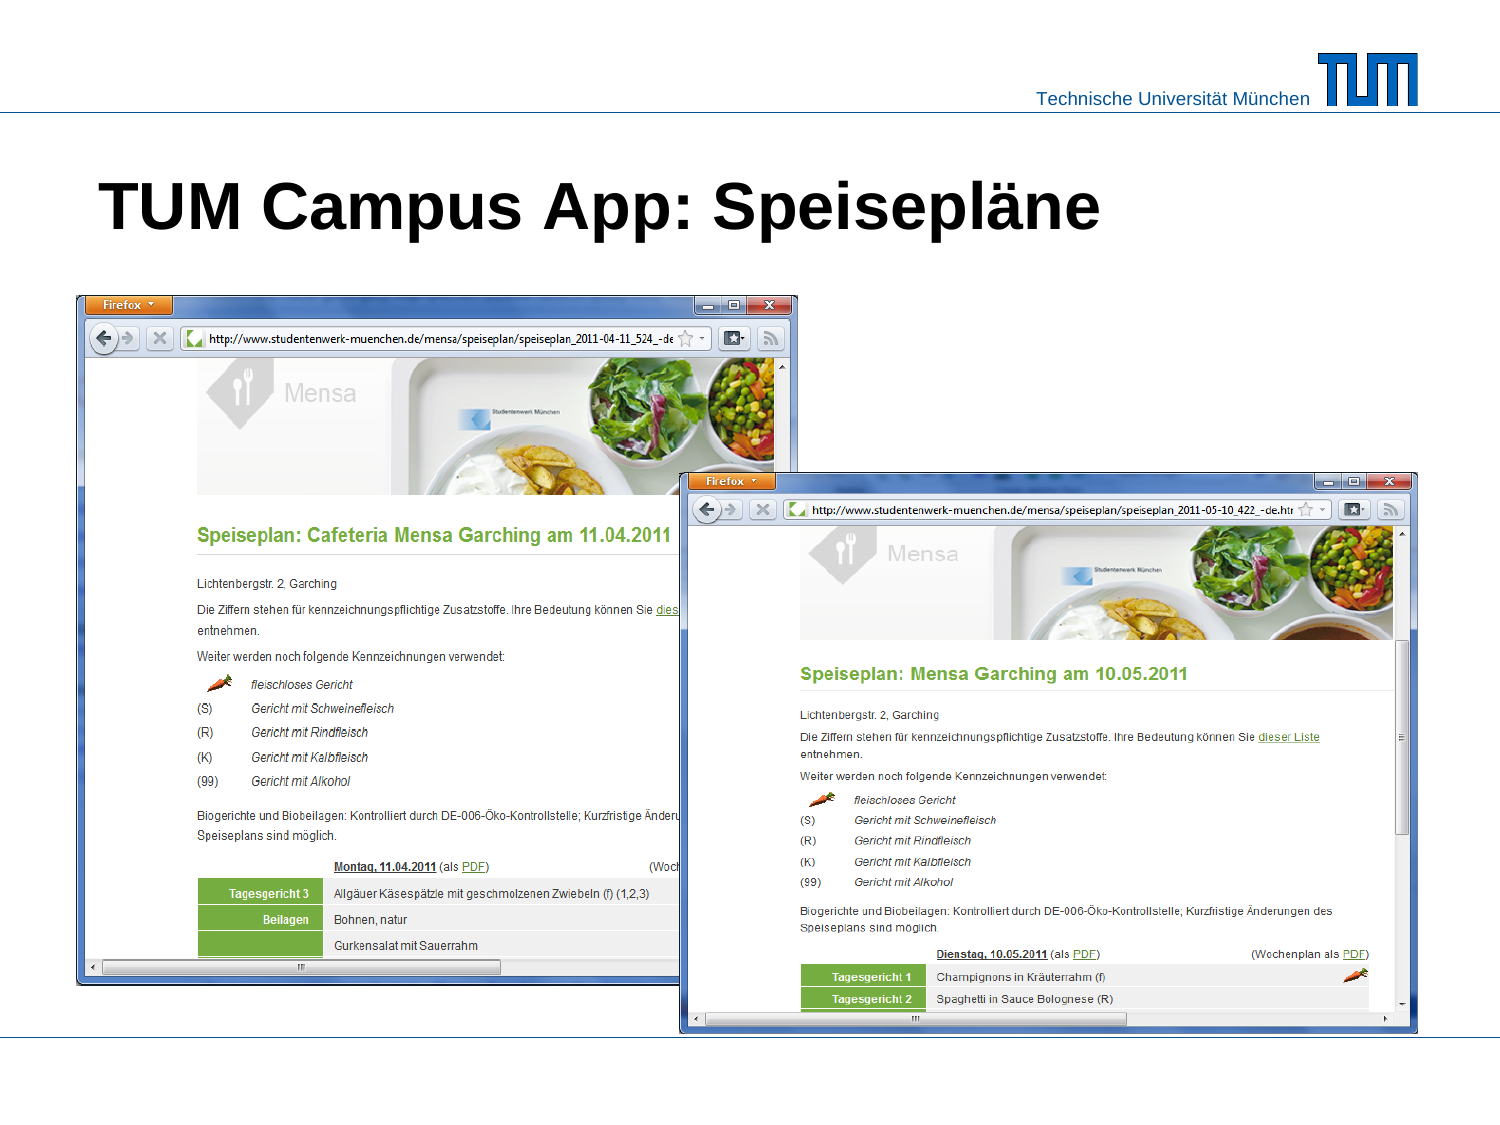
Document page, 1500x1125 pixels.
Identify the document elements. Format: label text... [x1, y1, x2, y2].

picture [76, 295, 1418, 1034]
title TUM Campus App: Speisepläne [83, 149, 1417, 250]
